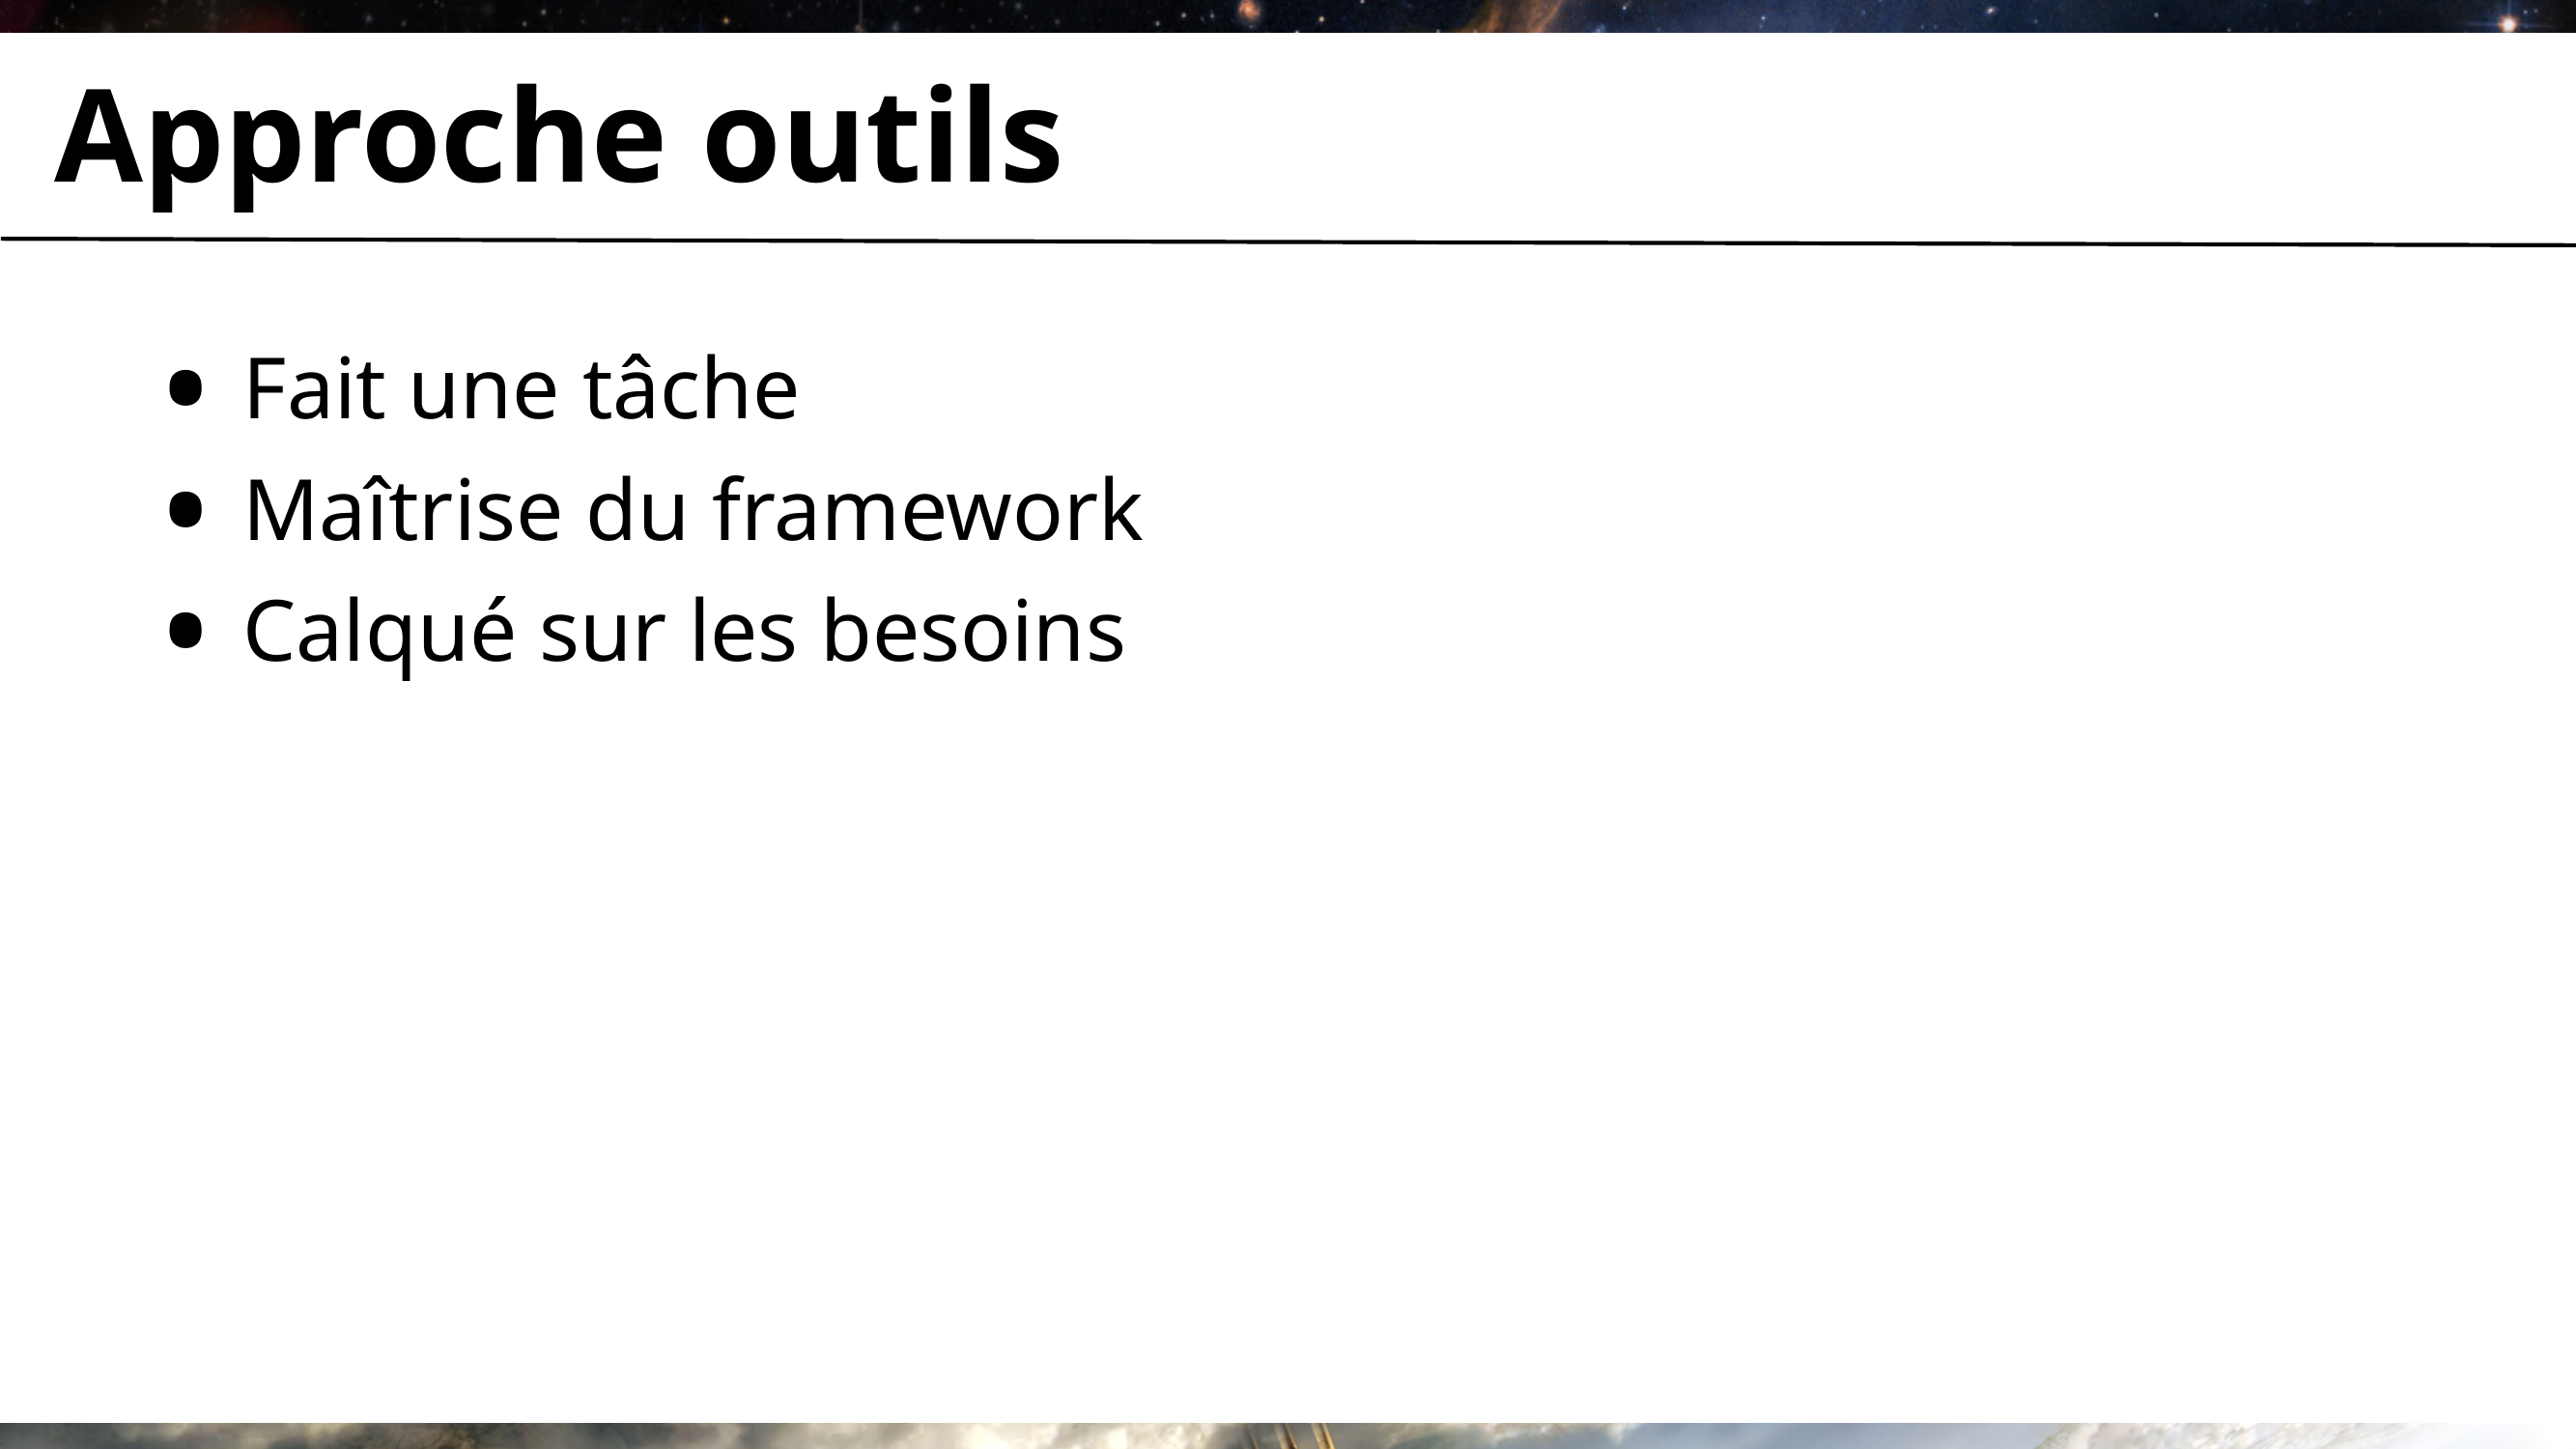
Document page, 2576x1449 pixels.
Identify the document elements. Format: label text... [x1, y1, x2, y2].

title Approche outils [45, 12, 2528, 250]
picture [0, 0, 2576, 33]
list Fait une tâche Maîtrise du framework Calqué sur les besoins [116, 326, 2457, 1387]
picture [0, 1423, 2576, 1449]
